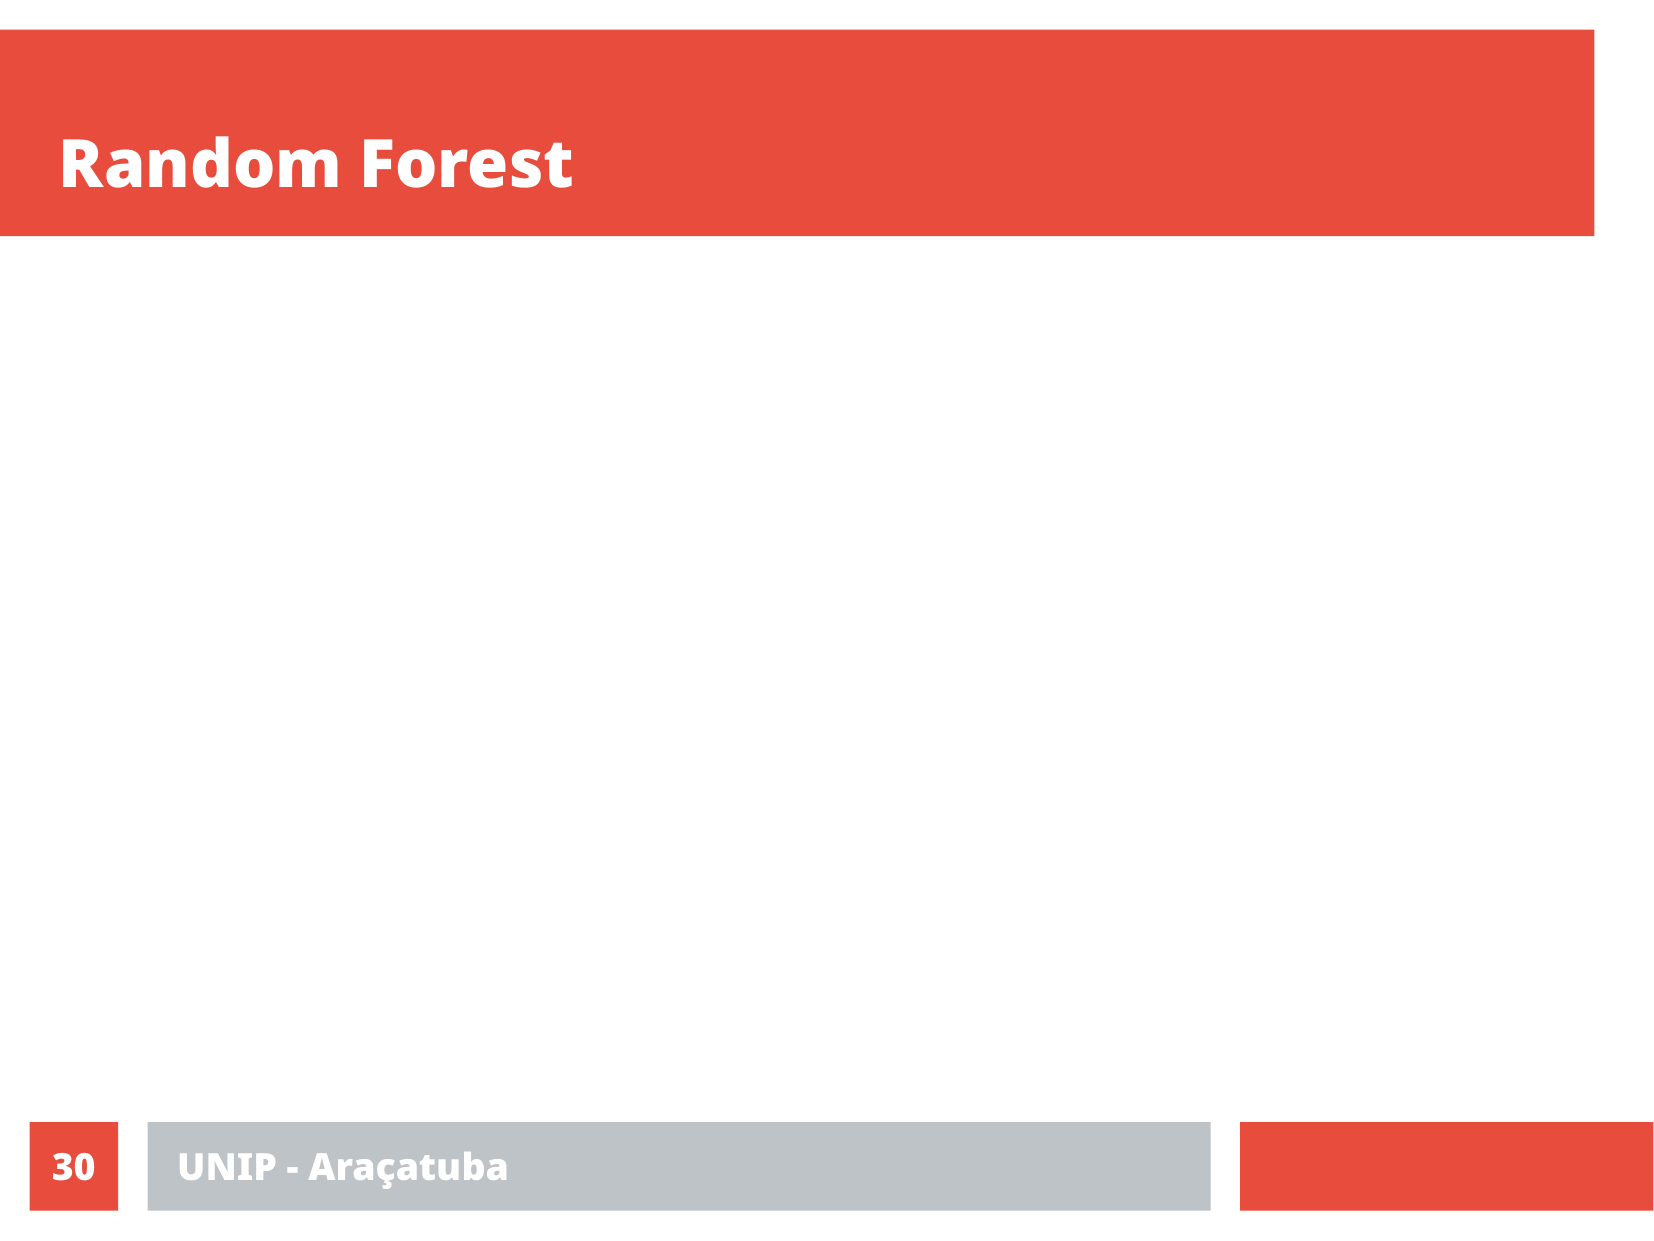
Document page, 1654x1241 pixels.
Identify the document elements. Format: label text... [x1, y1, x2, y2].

title Random Forest [59, 59, 1595, 207]
